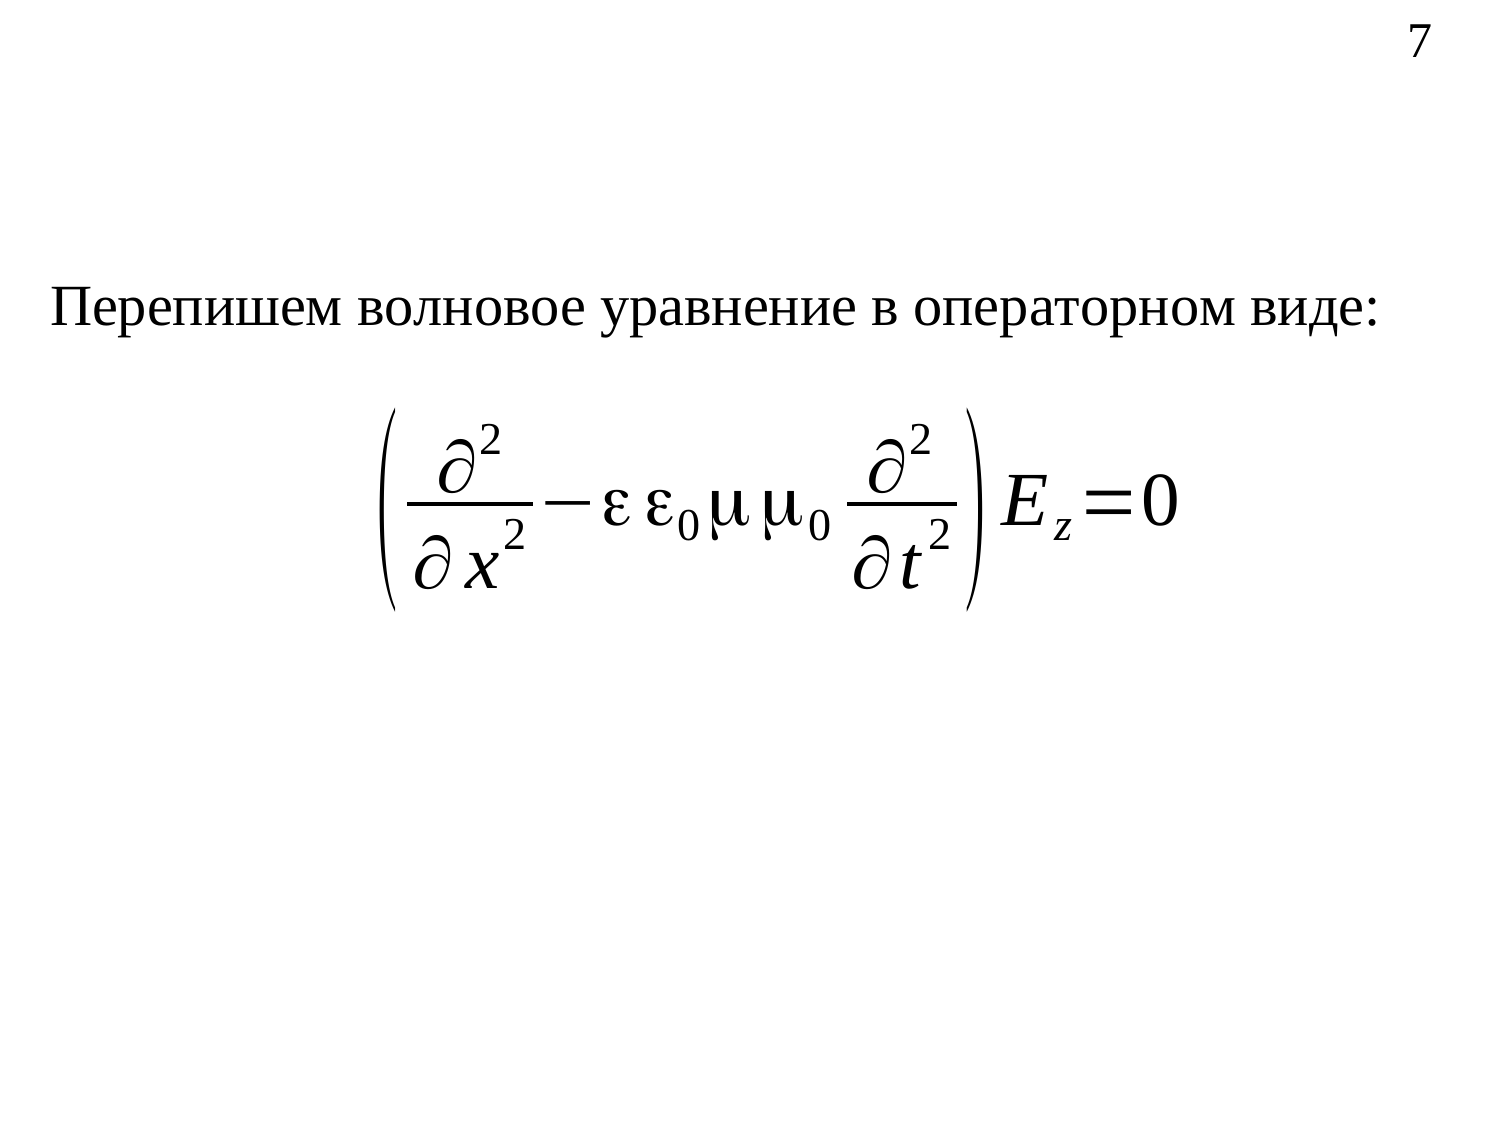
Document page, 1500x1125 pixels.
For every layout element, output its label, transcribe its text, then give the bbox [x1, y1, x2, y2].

chart [354, 415, 1200, 615]
text_box Перепишем волновое уравнение в операторном виде: [35, 259, 1441, 415]
